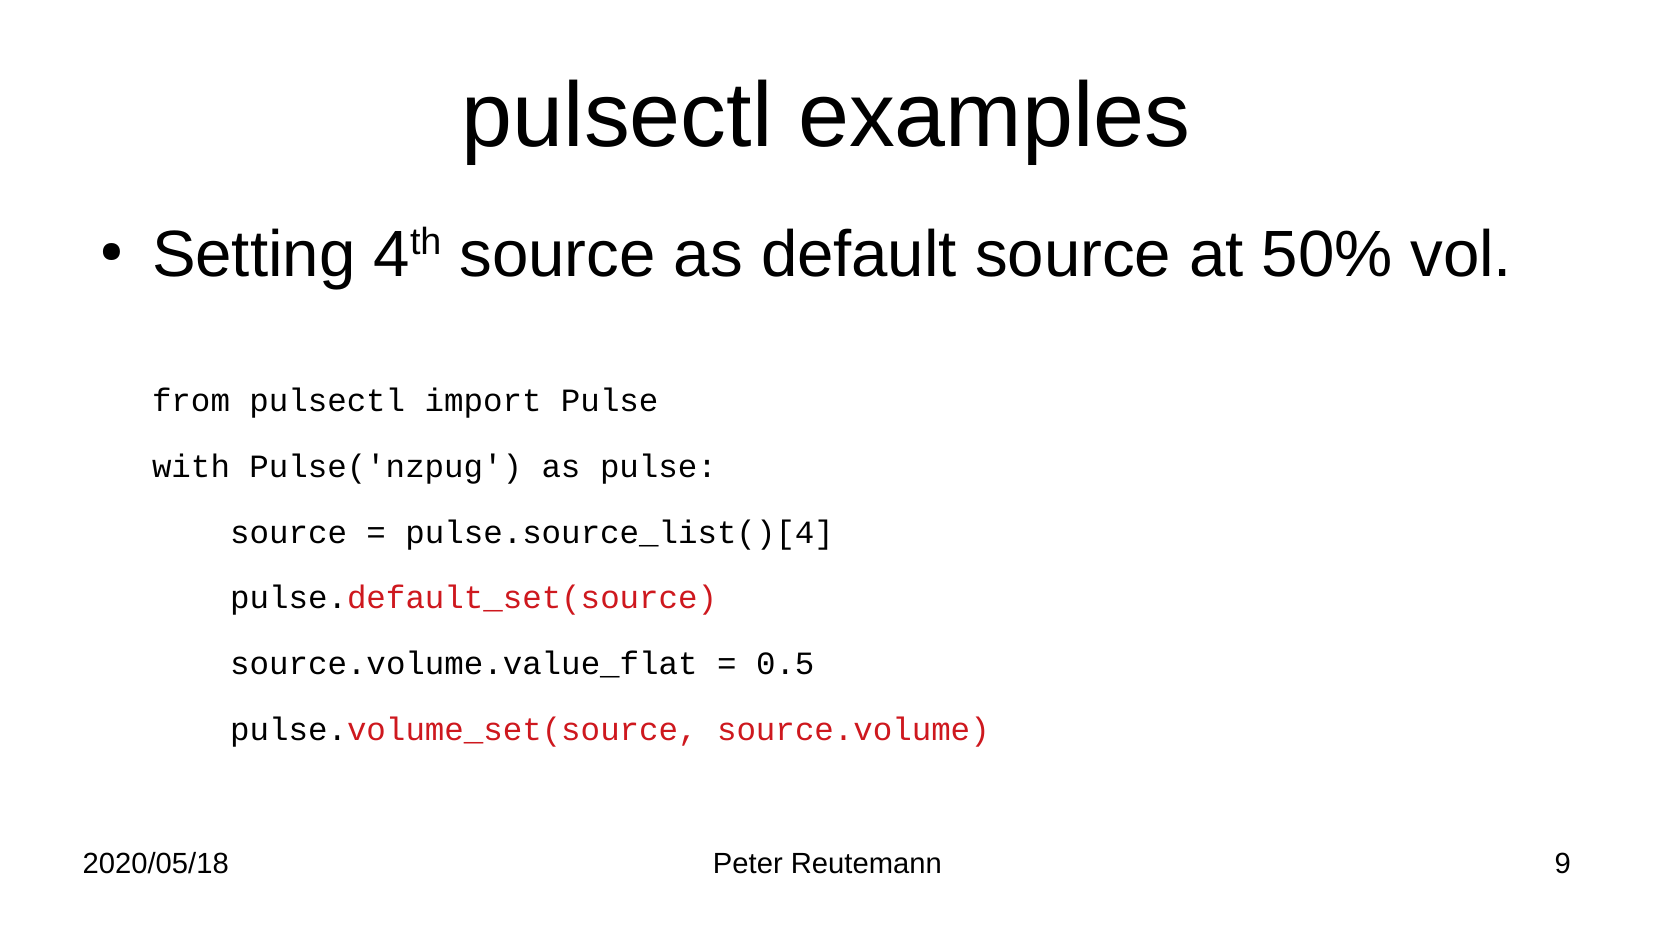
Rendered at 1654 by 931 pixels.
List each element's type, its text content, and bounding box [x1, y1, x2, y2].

title pulsectl examples [82, 37, 1571, 193]
list Setting 4th source as default source at 50% vol. from pulsectl import Pulse with Pulse('nzpug') as pulse: source = pulse.source_list()[4] pulse.default_set(source) source.volume.value_flat = 0.5 pulse.volume_set(source, source.volume) [82, 217, 1571, 758]
